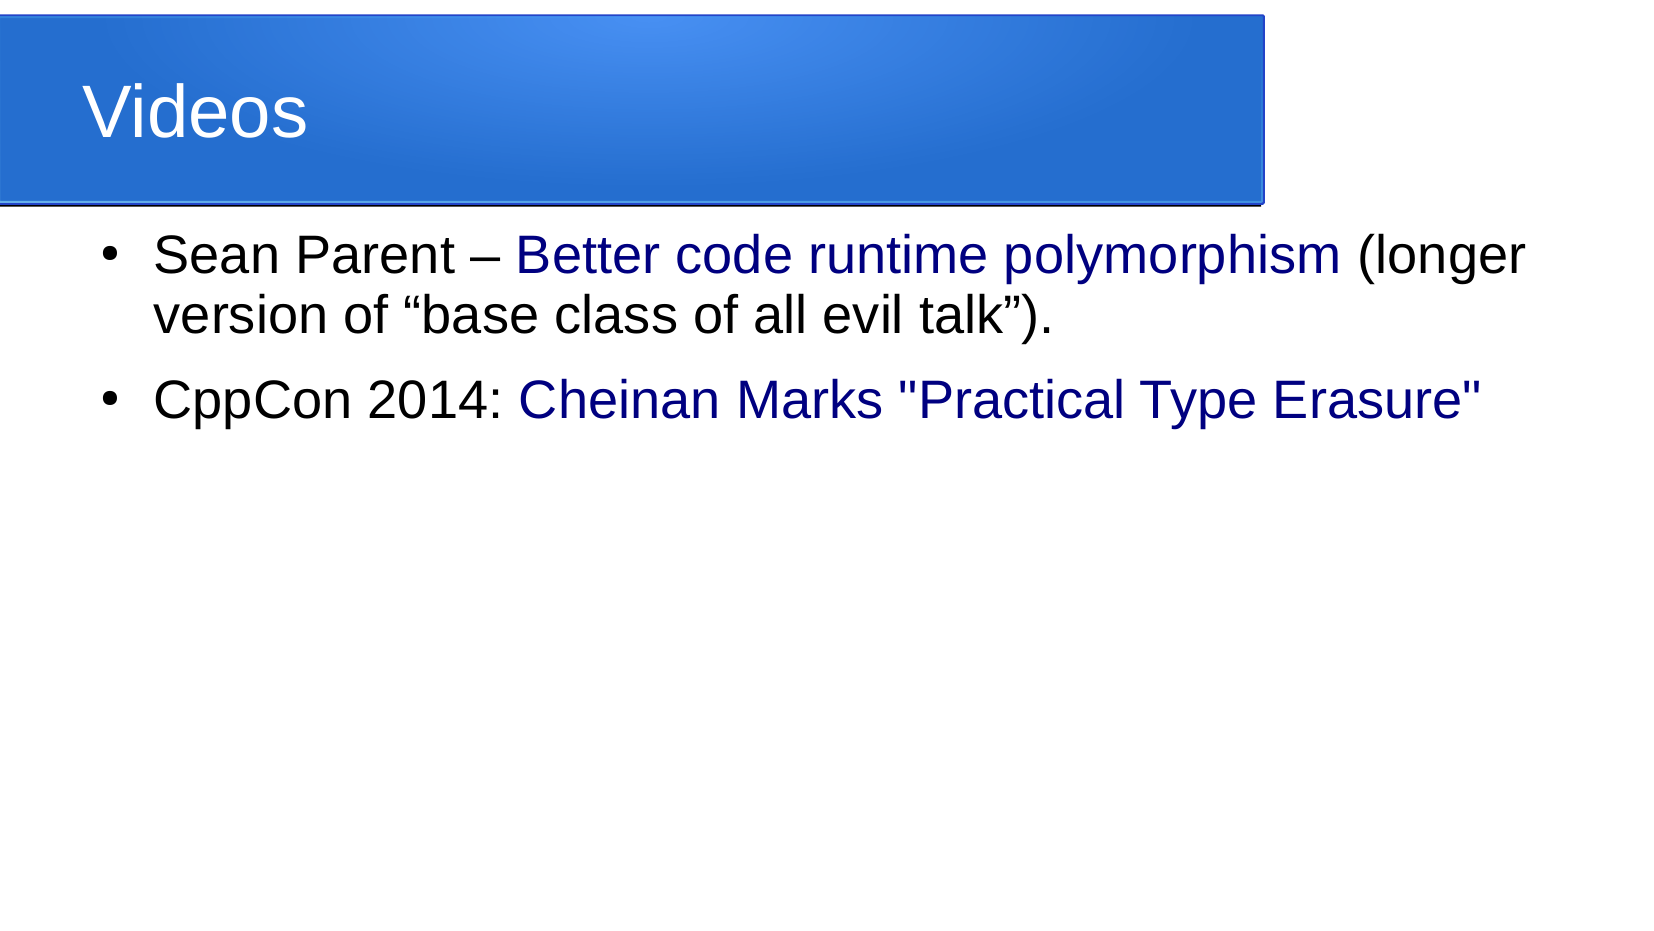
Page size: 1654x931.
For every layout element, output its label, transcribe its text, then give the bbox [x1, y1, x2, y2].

title Videos [82, 35, 1235, 189]
list Sean Parent – Better code runtime polymorphism (longer version of “base class of all evil talk”). CppCon 2014: Cheinan Marks "Practical Type Erasure" [82, 224, 1571, 764]
